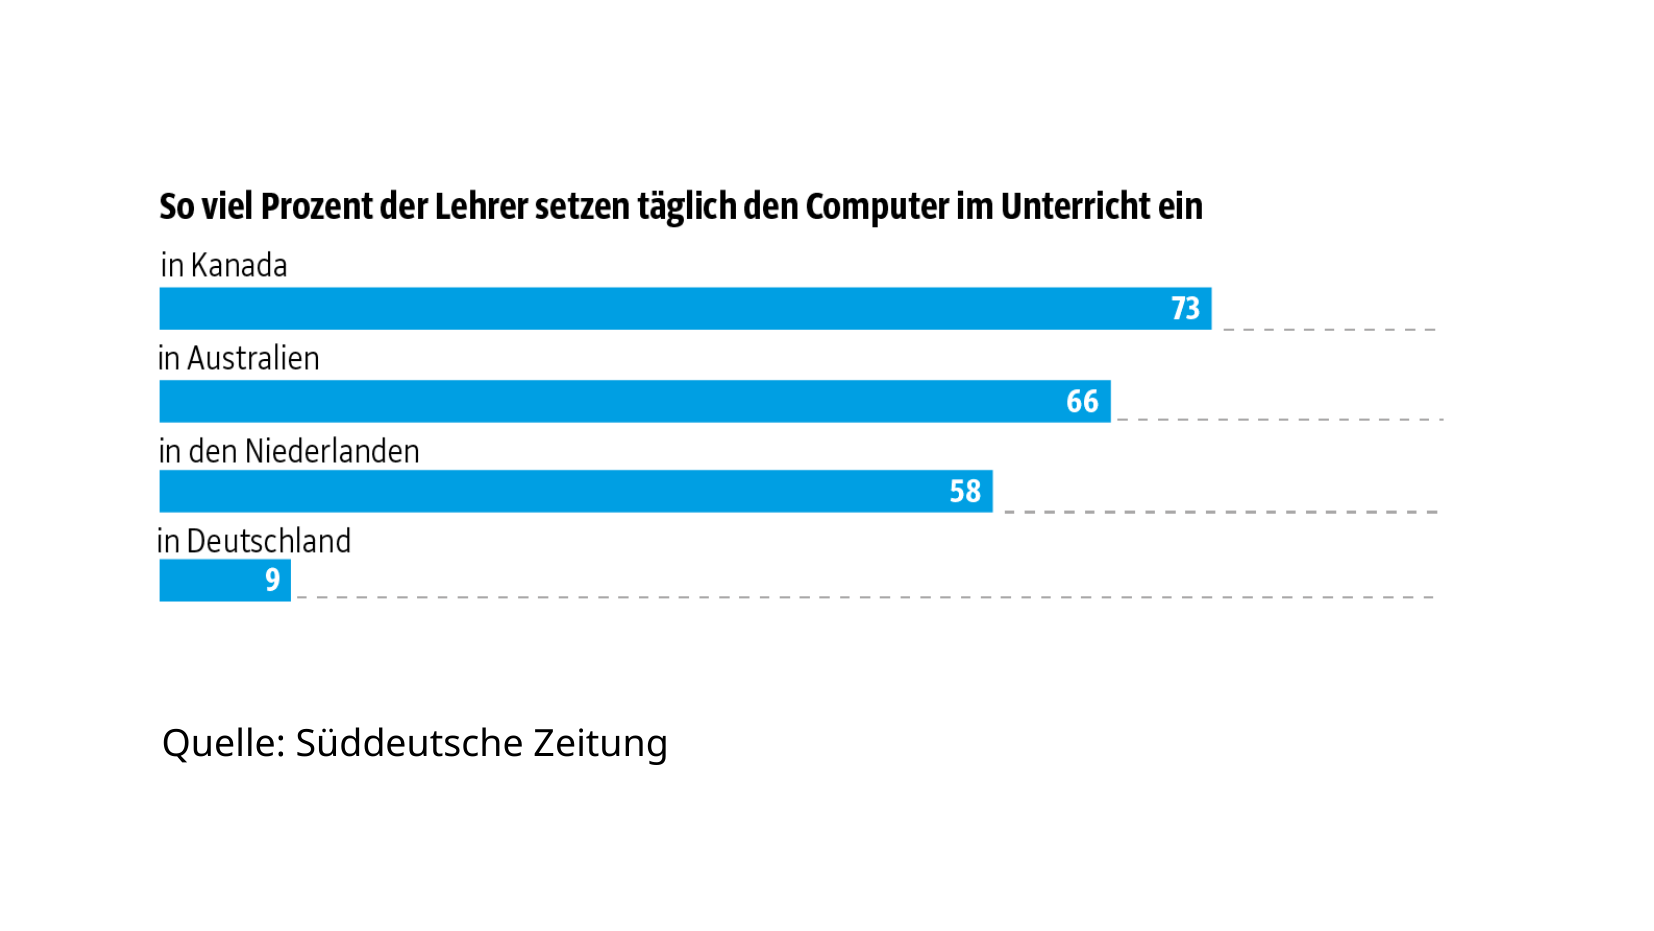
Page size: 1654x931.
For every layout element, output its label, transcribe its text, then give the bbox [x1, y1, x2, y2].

text_box Quelle: Süddeutsche Zeitung [146, 709, 897, 795]
picture [144, 174, 1478, 612]
